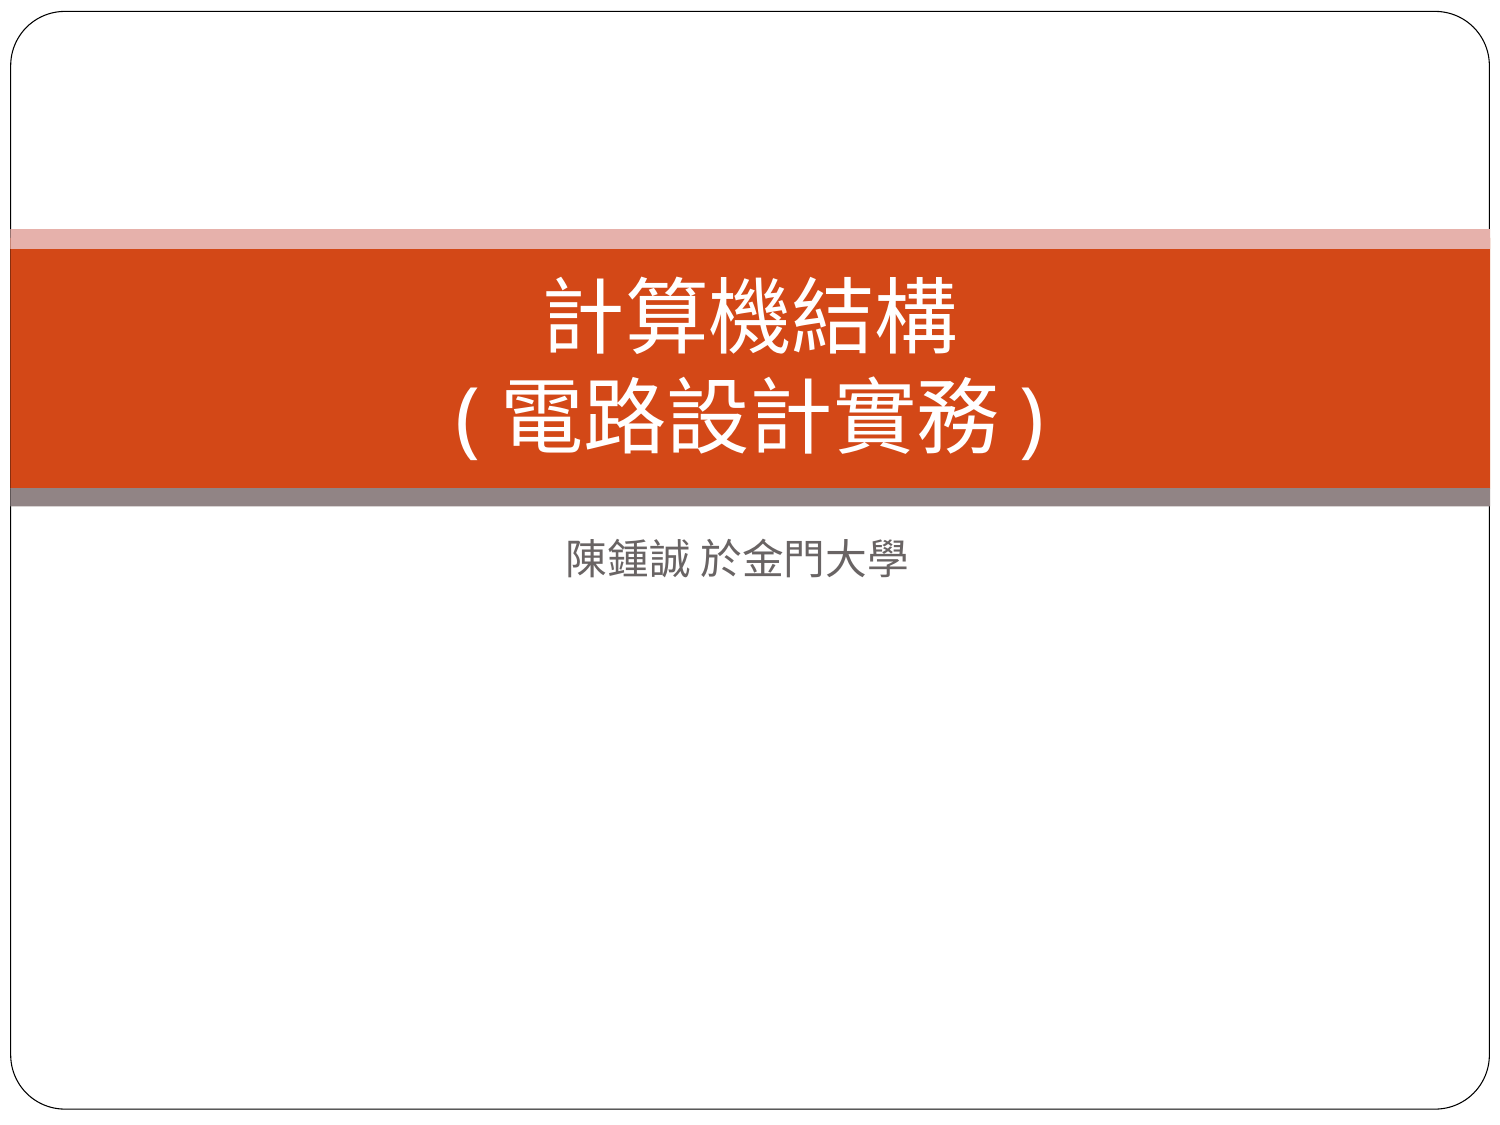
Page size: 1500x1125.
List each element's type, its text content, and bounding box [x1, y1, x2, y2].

text_box 陳鍾誠 於金門大學 [212, 524, 1263, 788]
title 計算機結構 (電路設計實務) [75, 247, 1426, 489]
